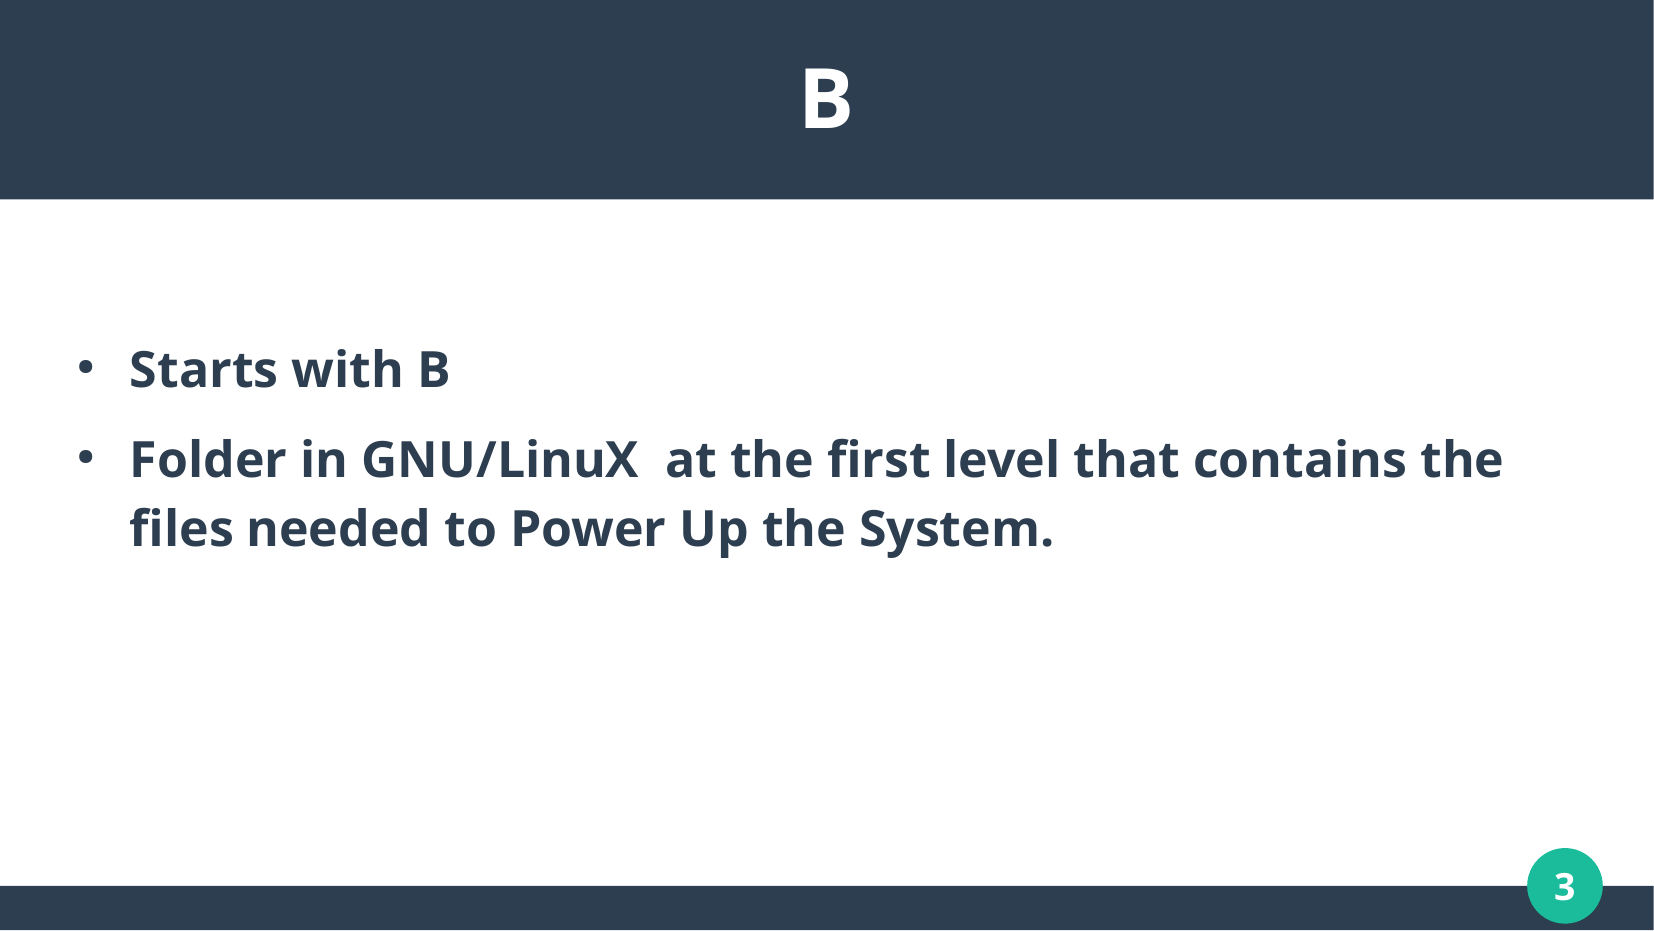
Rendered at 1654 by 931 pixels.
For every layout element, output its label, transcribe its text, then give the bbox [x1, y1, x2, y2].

list Starts with B Folder in GNU/LinuX at the first level that contains the files needed to Power Up the System. [59, 243, 1595, 864]
title B [59, 37, 1595, 156]
